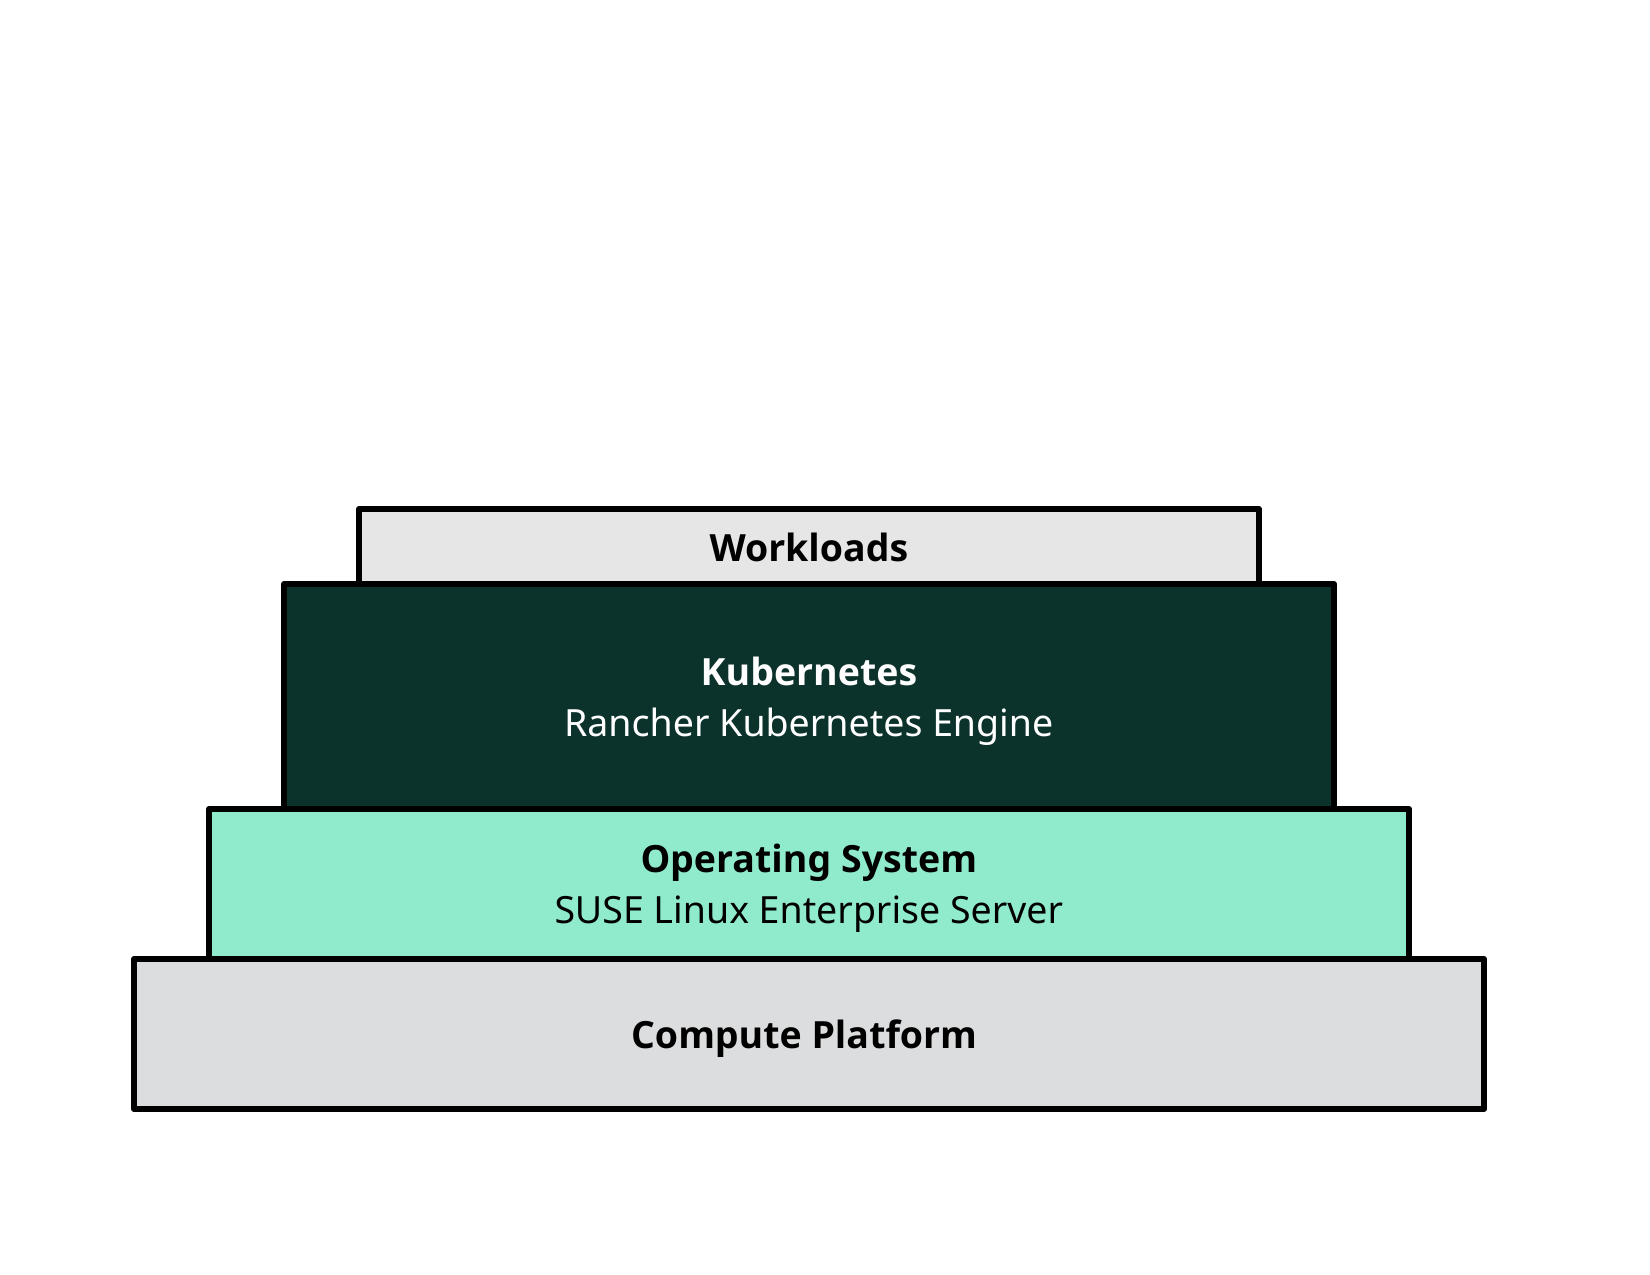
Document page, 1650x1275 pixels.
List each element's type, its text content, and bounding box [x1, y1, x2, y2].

text_box Workloads [359, 509, 1260, 585]
text_box Compute Platform [134, 959, 1485, 1110]
text_box Operating System SUSE Linux Enterprise Server [209, 809, 1410, 960]
text_box Kubernetes Rancher Kubernetes Engine [284, 584, 1335, 810]
